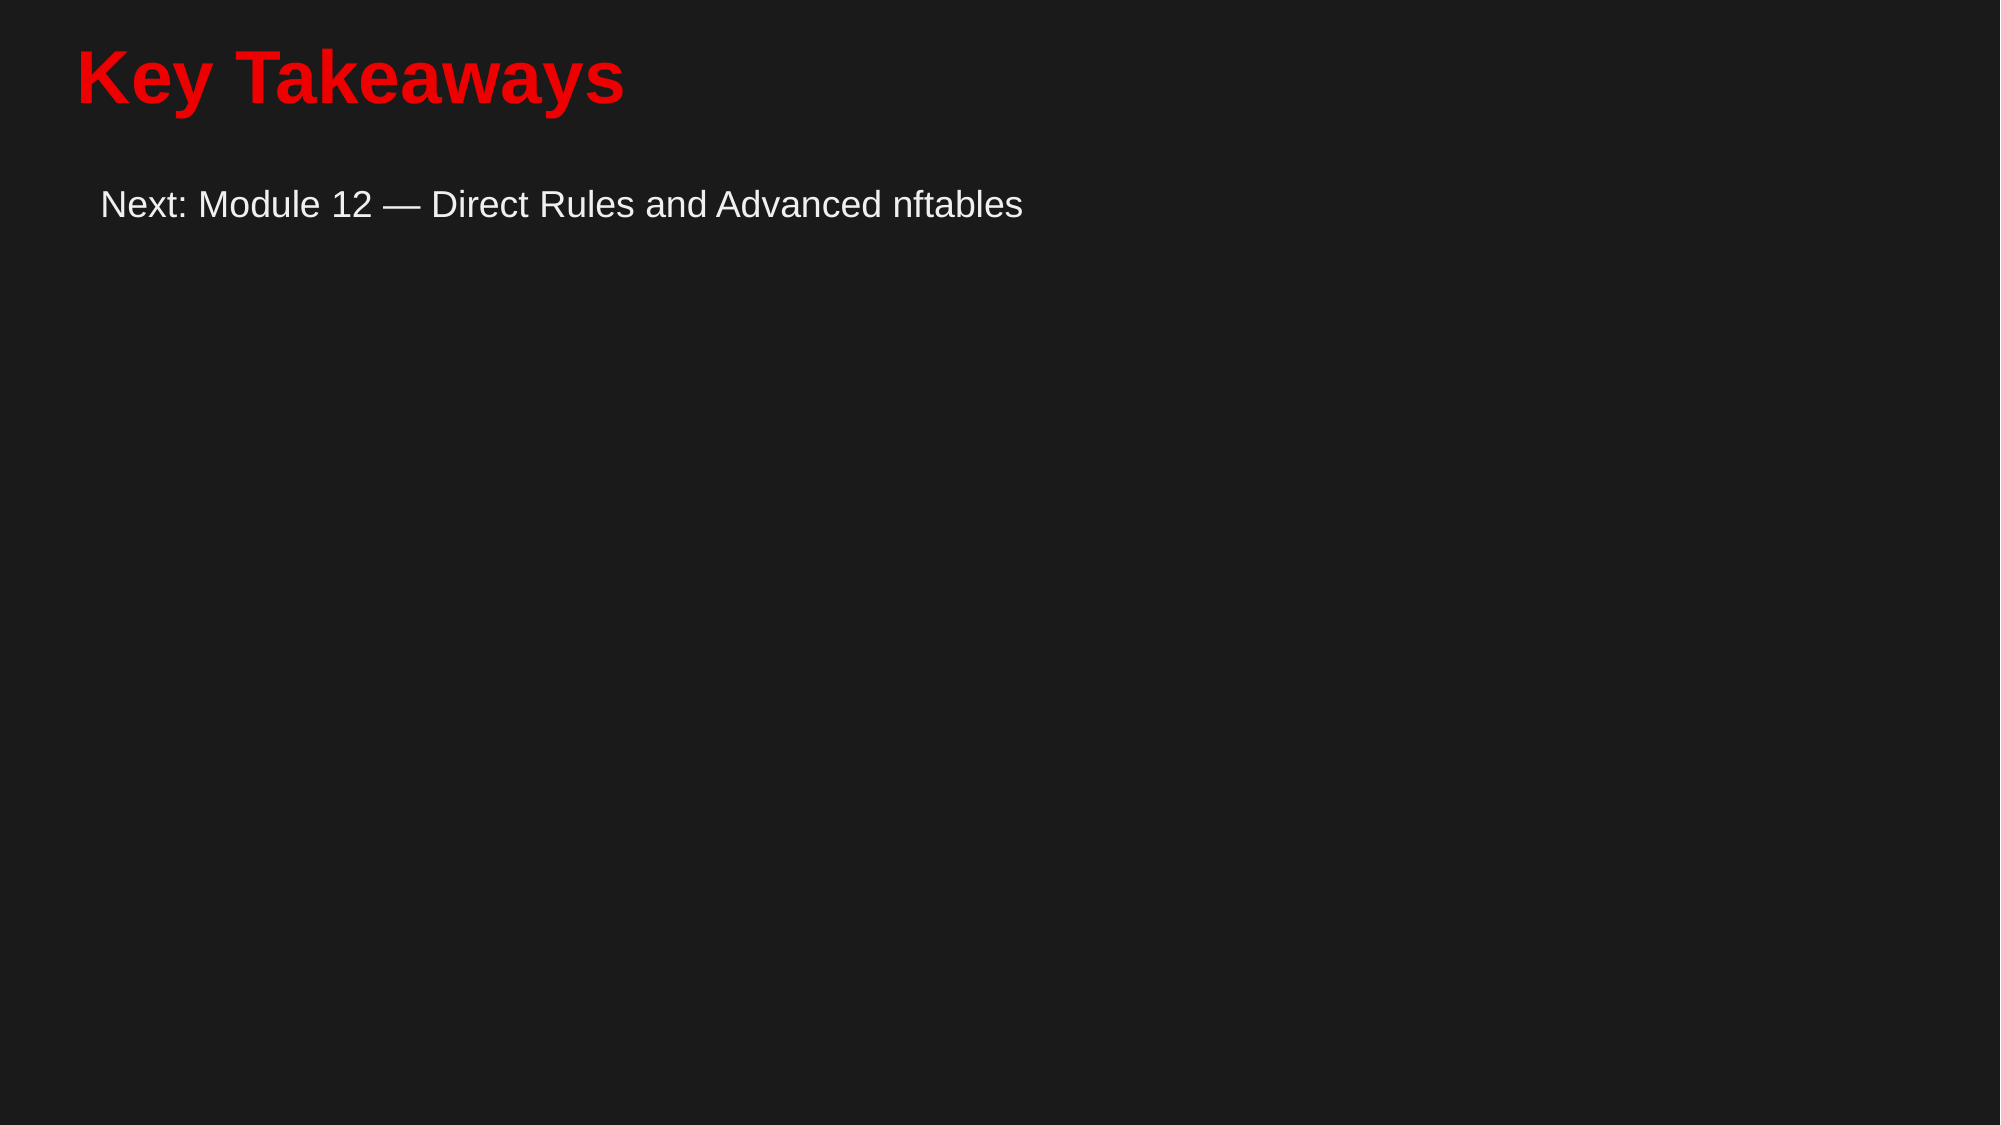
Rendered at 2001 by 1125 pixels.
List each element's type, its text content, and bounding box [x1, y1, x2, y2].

text_box Key Takeaways [59, 23, 1942, 154]
text_box Next: Module 12 — Direct Rules and Advanced nftables [59, 171, 1942, 1087]
